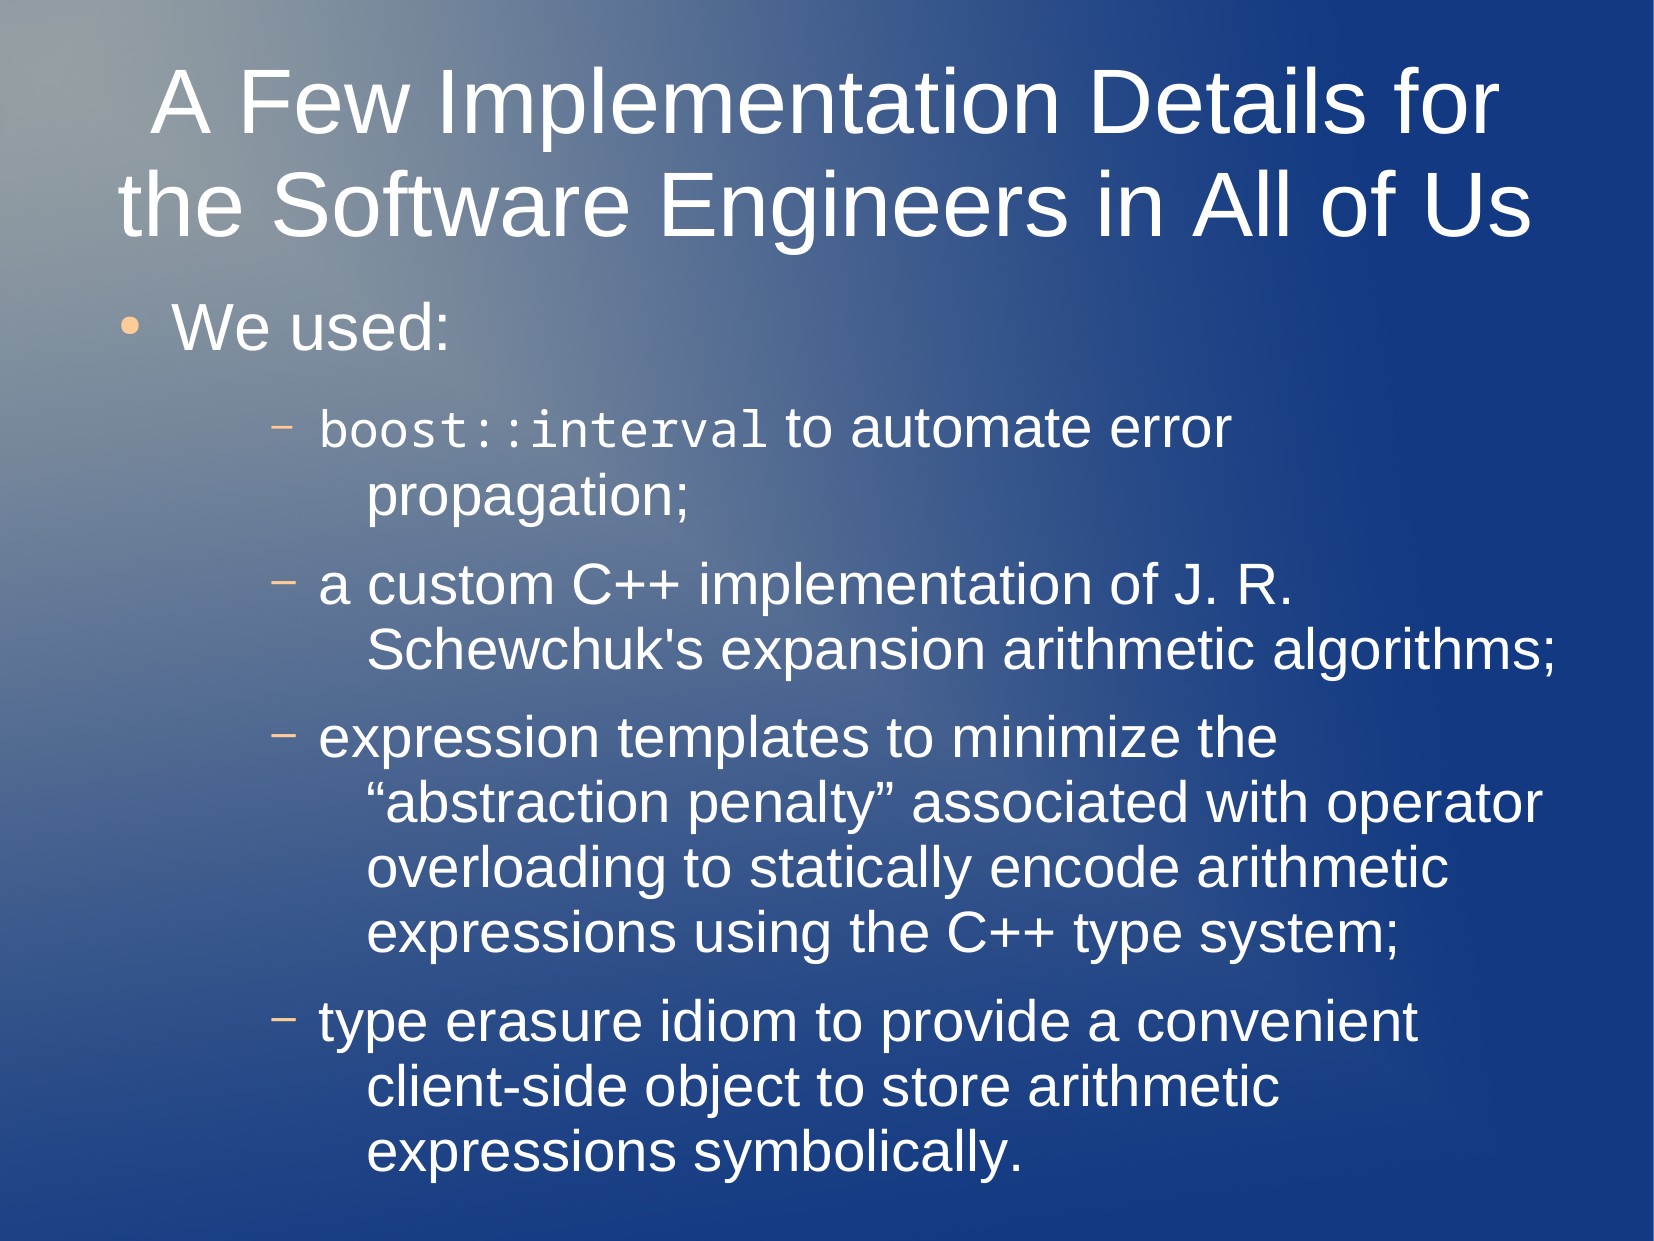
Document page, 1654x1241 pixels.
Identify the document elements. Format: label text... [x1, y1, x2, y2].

title A Few Implementation Details for the Software Engineers in All of Us [82, 50, 1571, 256]
list We used: boost::interval to automate error propagation; a custom C++ implementation of J. R. Schewchuk's expansion arithmetic algorithms; expression templates to minimize the “abstraction penalty” associated with operator overloading to statically encode arithmetic expressions using the C++ type system; type erasure idiom to provide a convenient client-side object to store arithmetic expressions symbolically. [82, 290, 1571, 1179]
picture [0, 0, 1654, 1241]
